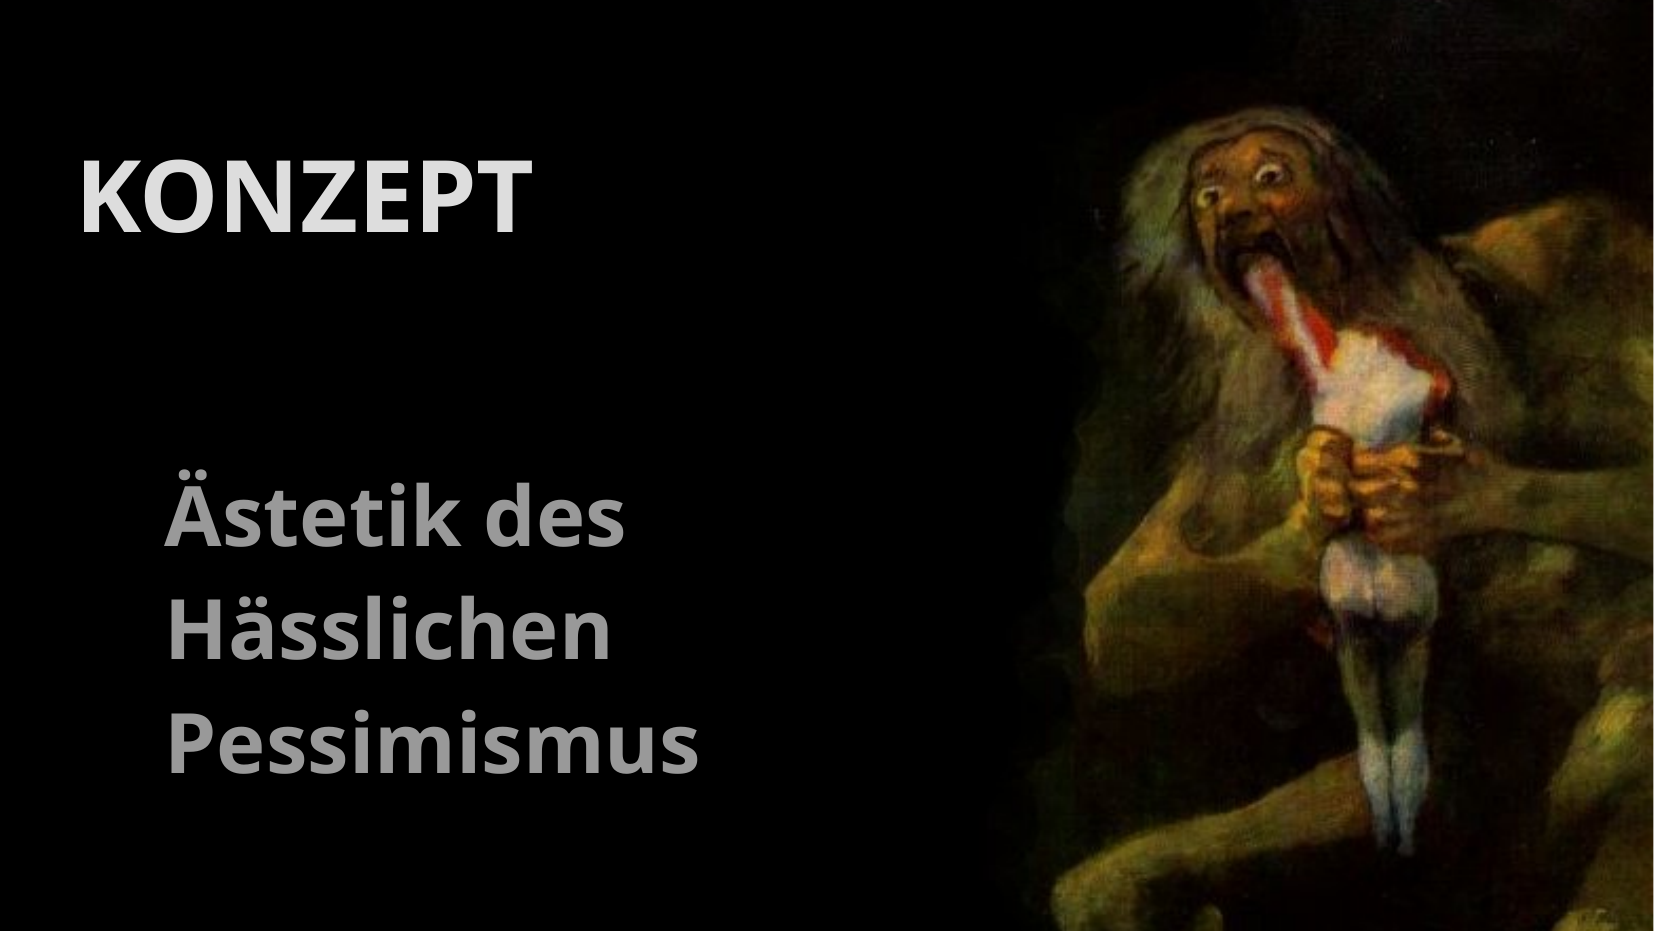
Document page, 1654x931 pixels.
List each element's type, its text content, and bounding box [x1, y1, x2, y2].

picture [0, 0, 1654, 931]
text_box Ästetik des Hässlichen Pessimismus [150, 450, 1051, 931]
title KONZEPT [75, 105, 1564, 282]
